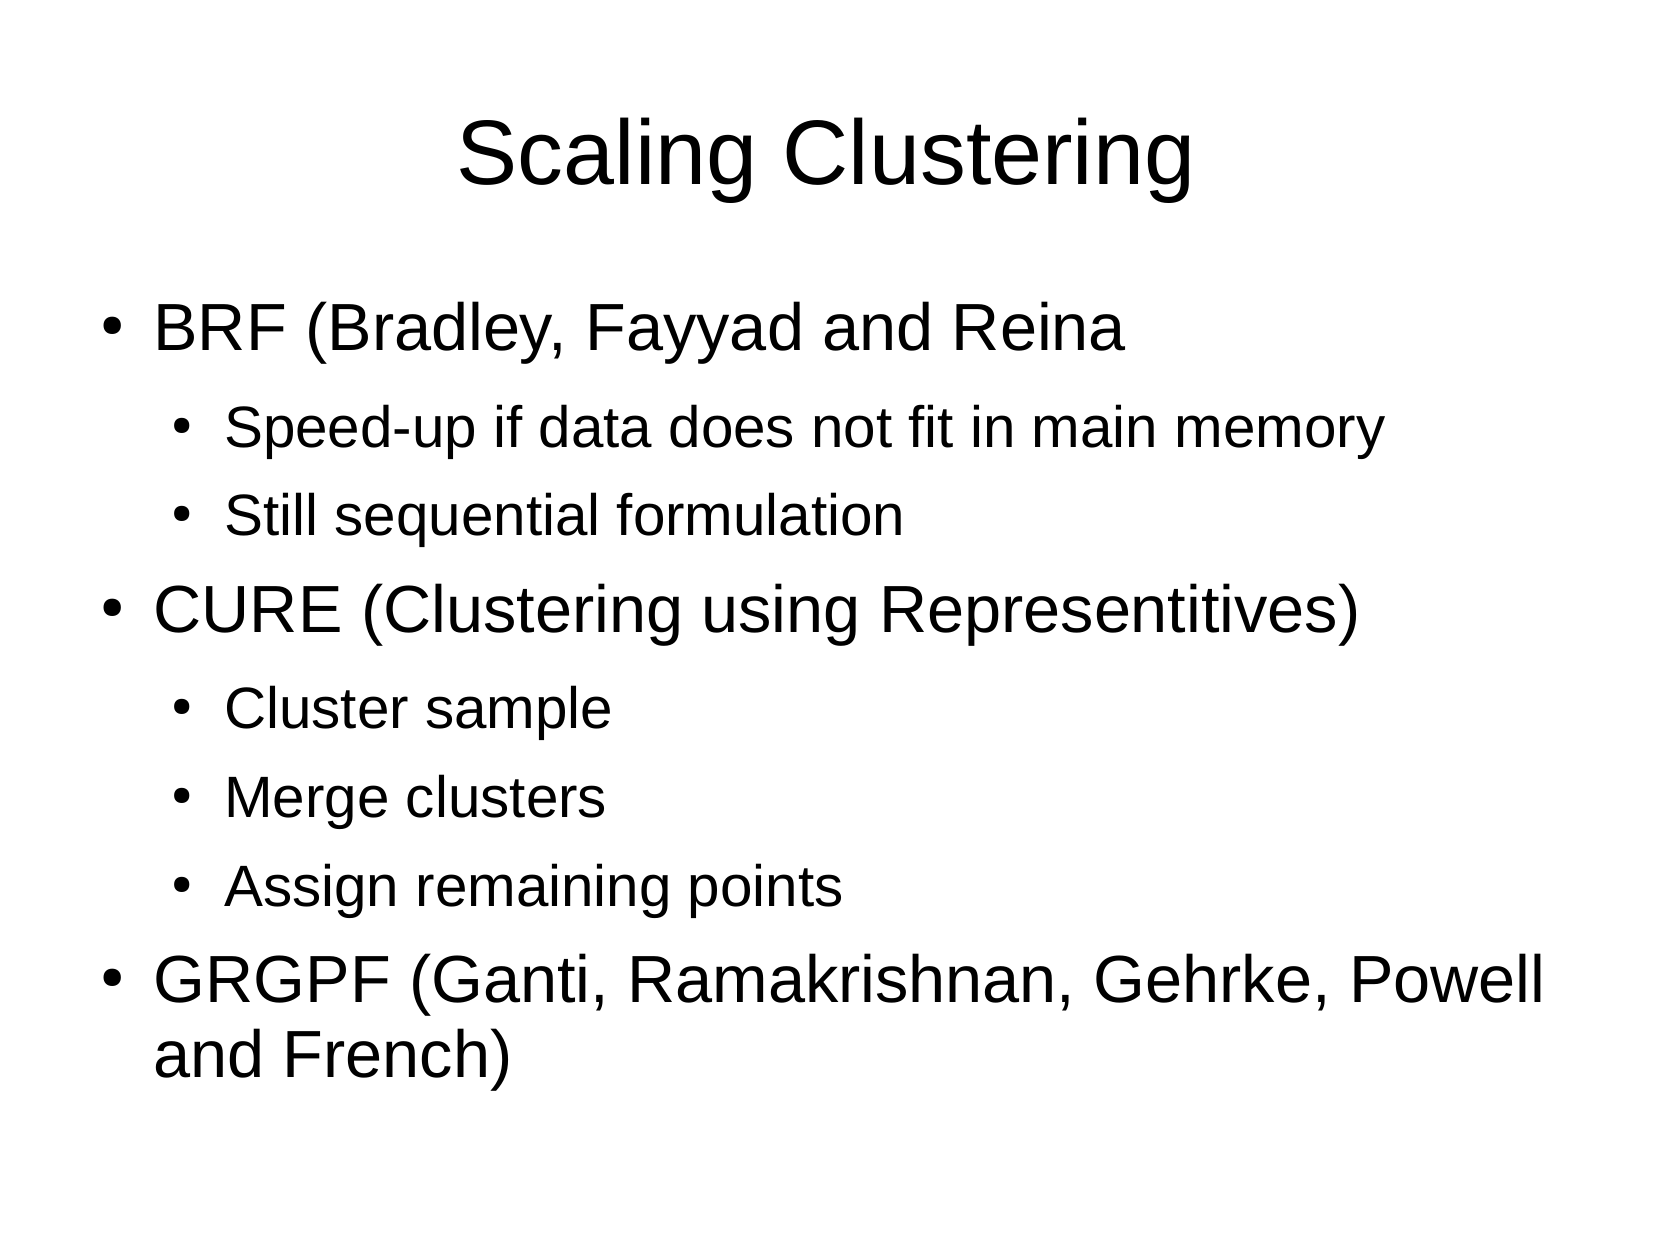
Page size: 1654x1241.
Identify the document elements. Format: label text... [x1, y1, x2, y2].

list BRF (Bradley, Fayyad and Reina Speed-up if data does not fit in main memory Still sequential formulation CURE (Clustering using Representitives) Cluster sample Merge clusters Assign remaining points GRGPF (Ganti, Ramakrishnan, Gehrke, Powell and French) [82, 290, 1571, 1109]
title Scaling Clustering [82, 56, 1571, 250]
